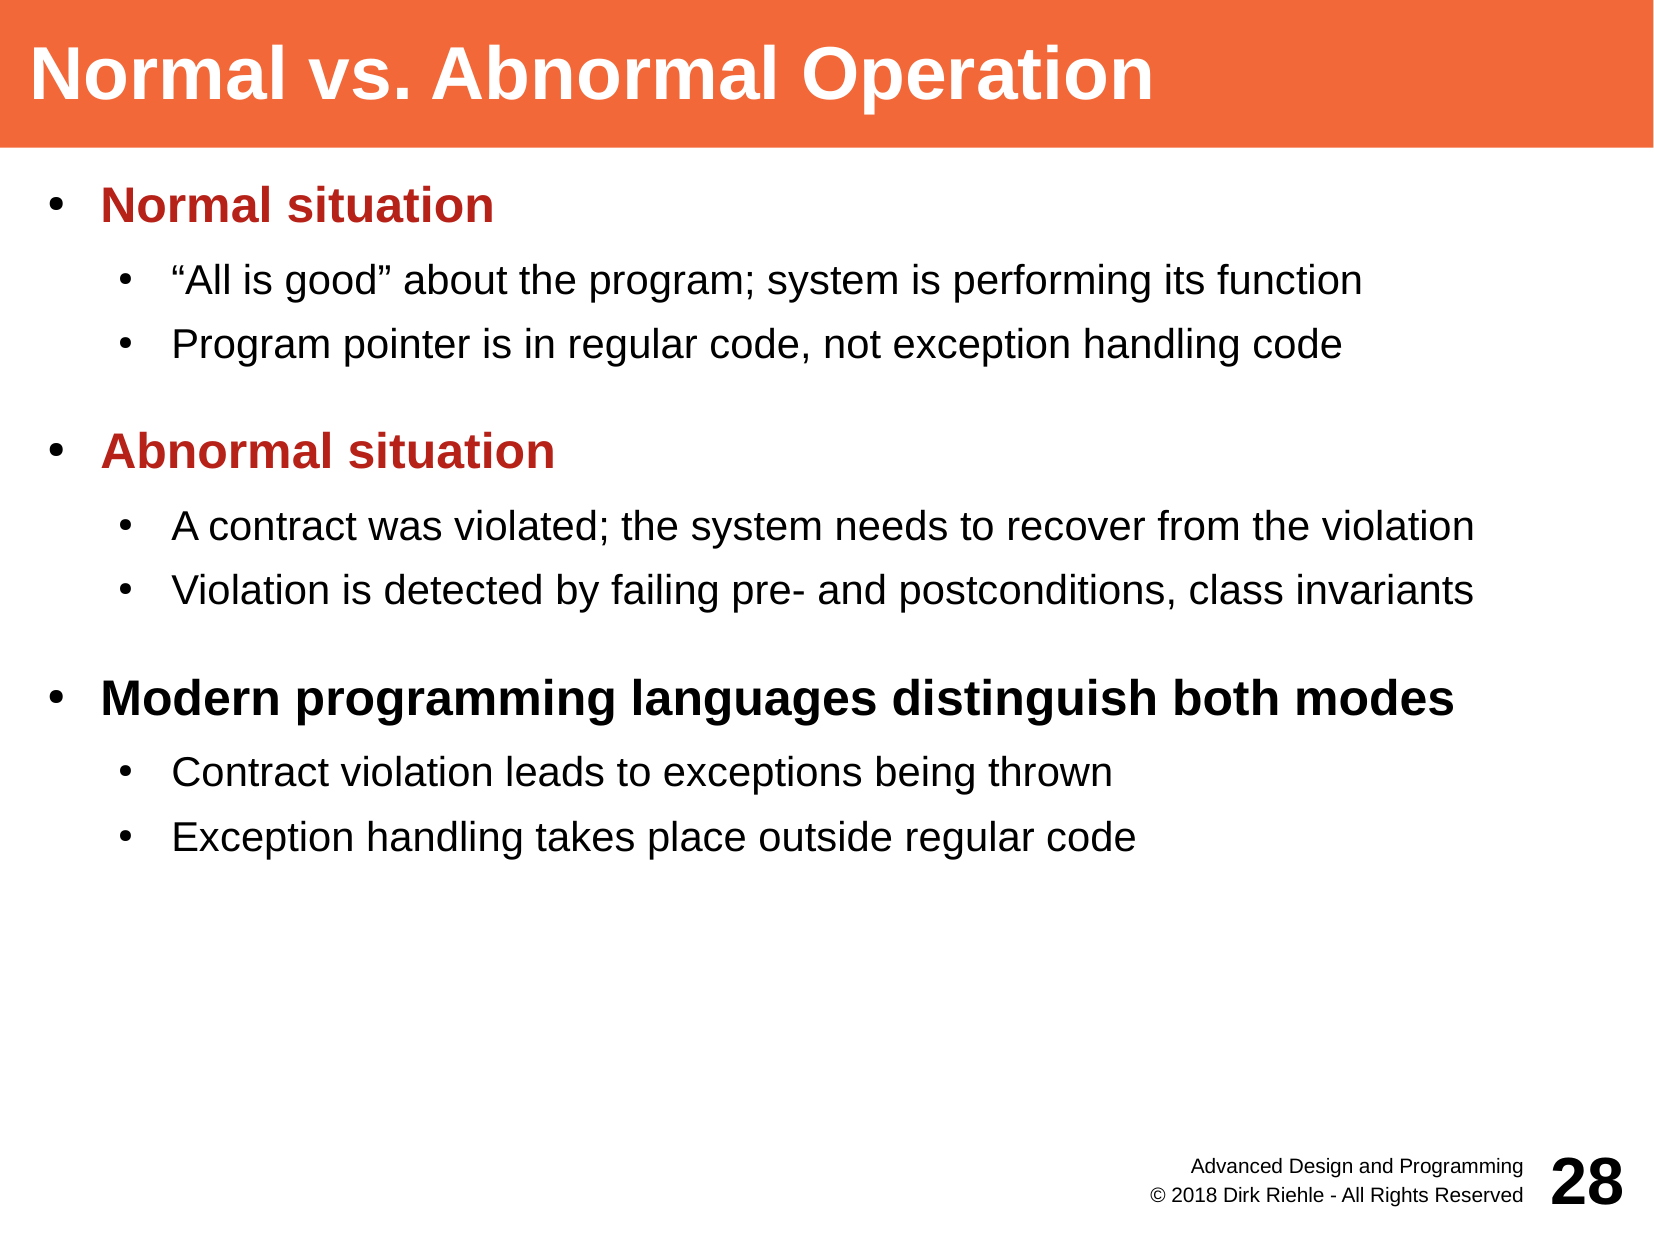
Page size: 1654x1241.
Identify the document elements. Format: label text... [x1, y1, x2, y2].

title Normal vs. Abnormal Operation [0, 0, 1654, 148]
list Normal situation “All is good” about the program; system is performing its function Program pointer is in regular code, not exception handling code Abnormal situation A contract was violated; the system needs to recover from the violation Violation is detected by failing pre- and postconditions, class invariants Modern programming languages distinguish both modes Contract violation leads to exceptions being thrown Exception handling takes place outside regular code [29, 177, 1625, 1063]
